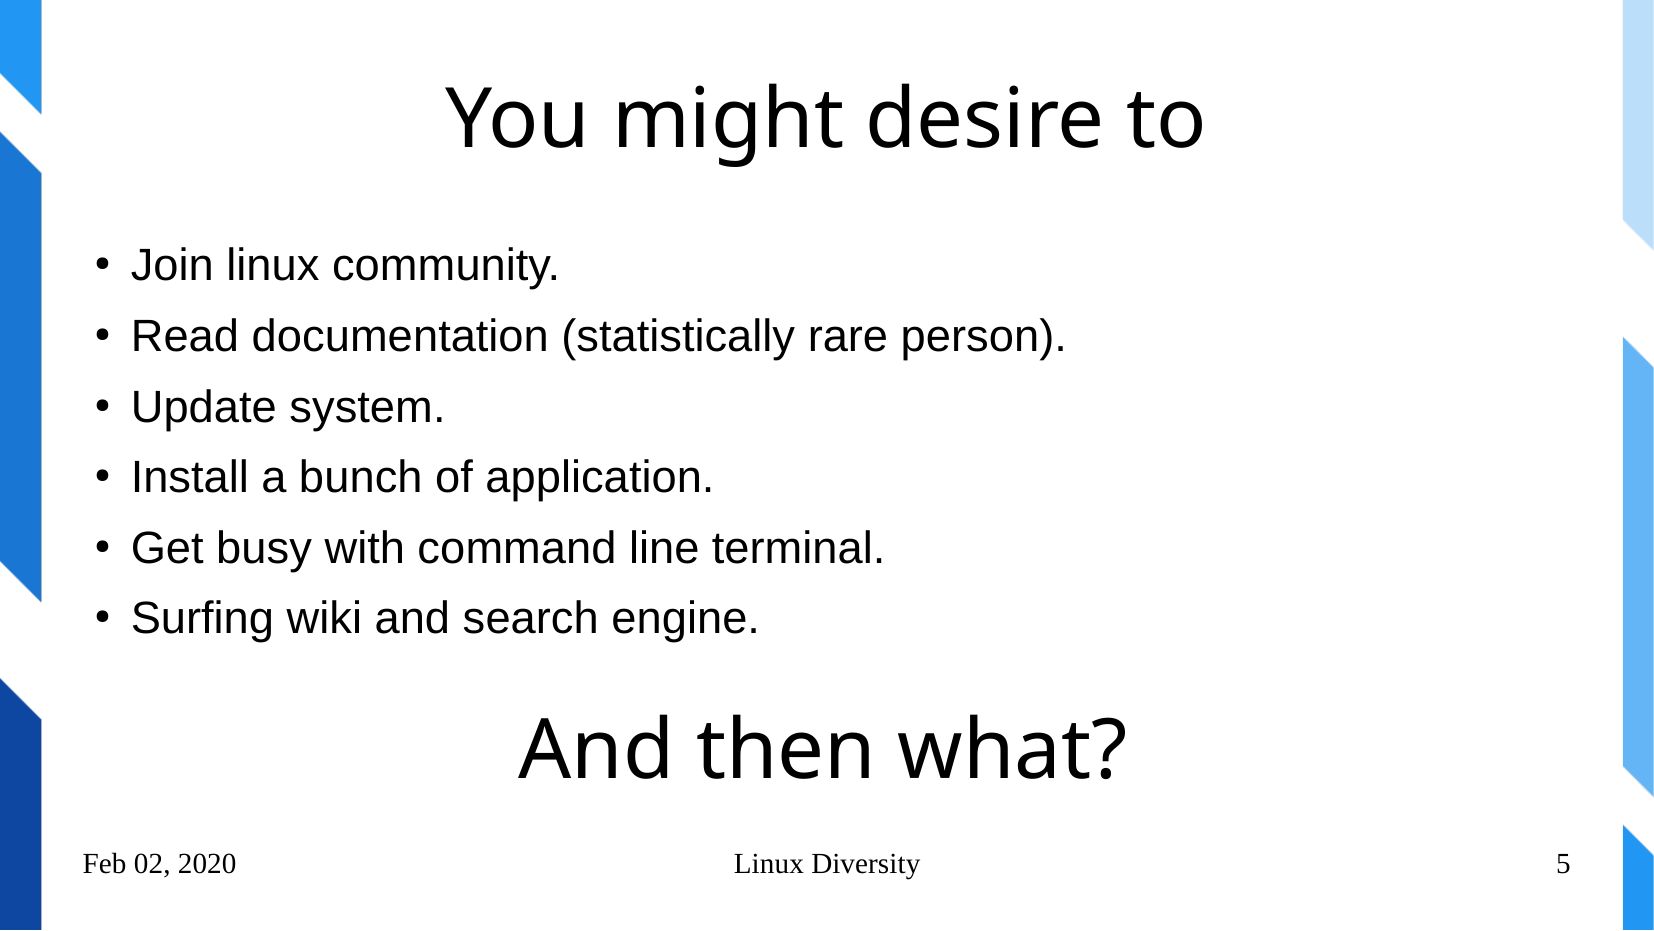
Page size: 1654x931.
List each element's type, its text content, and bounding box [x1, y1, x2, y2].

picture [0, 0, 1654, 930]
text_box And then what? [503, 682, 1171, 796]
list Join linux community. Read documentation (statistically rare person). Update system. Install a bunch of application. Get busy with command line terminal. Surfing wiki and search engine. [82, 239, 1571, 646]
title You might desire to [82, 37, 1571, 193]
